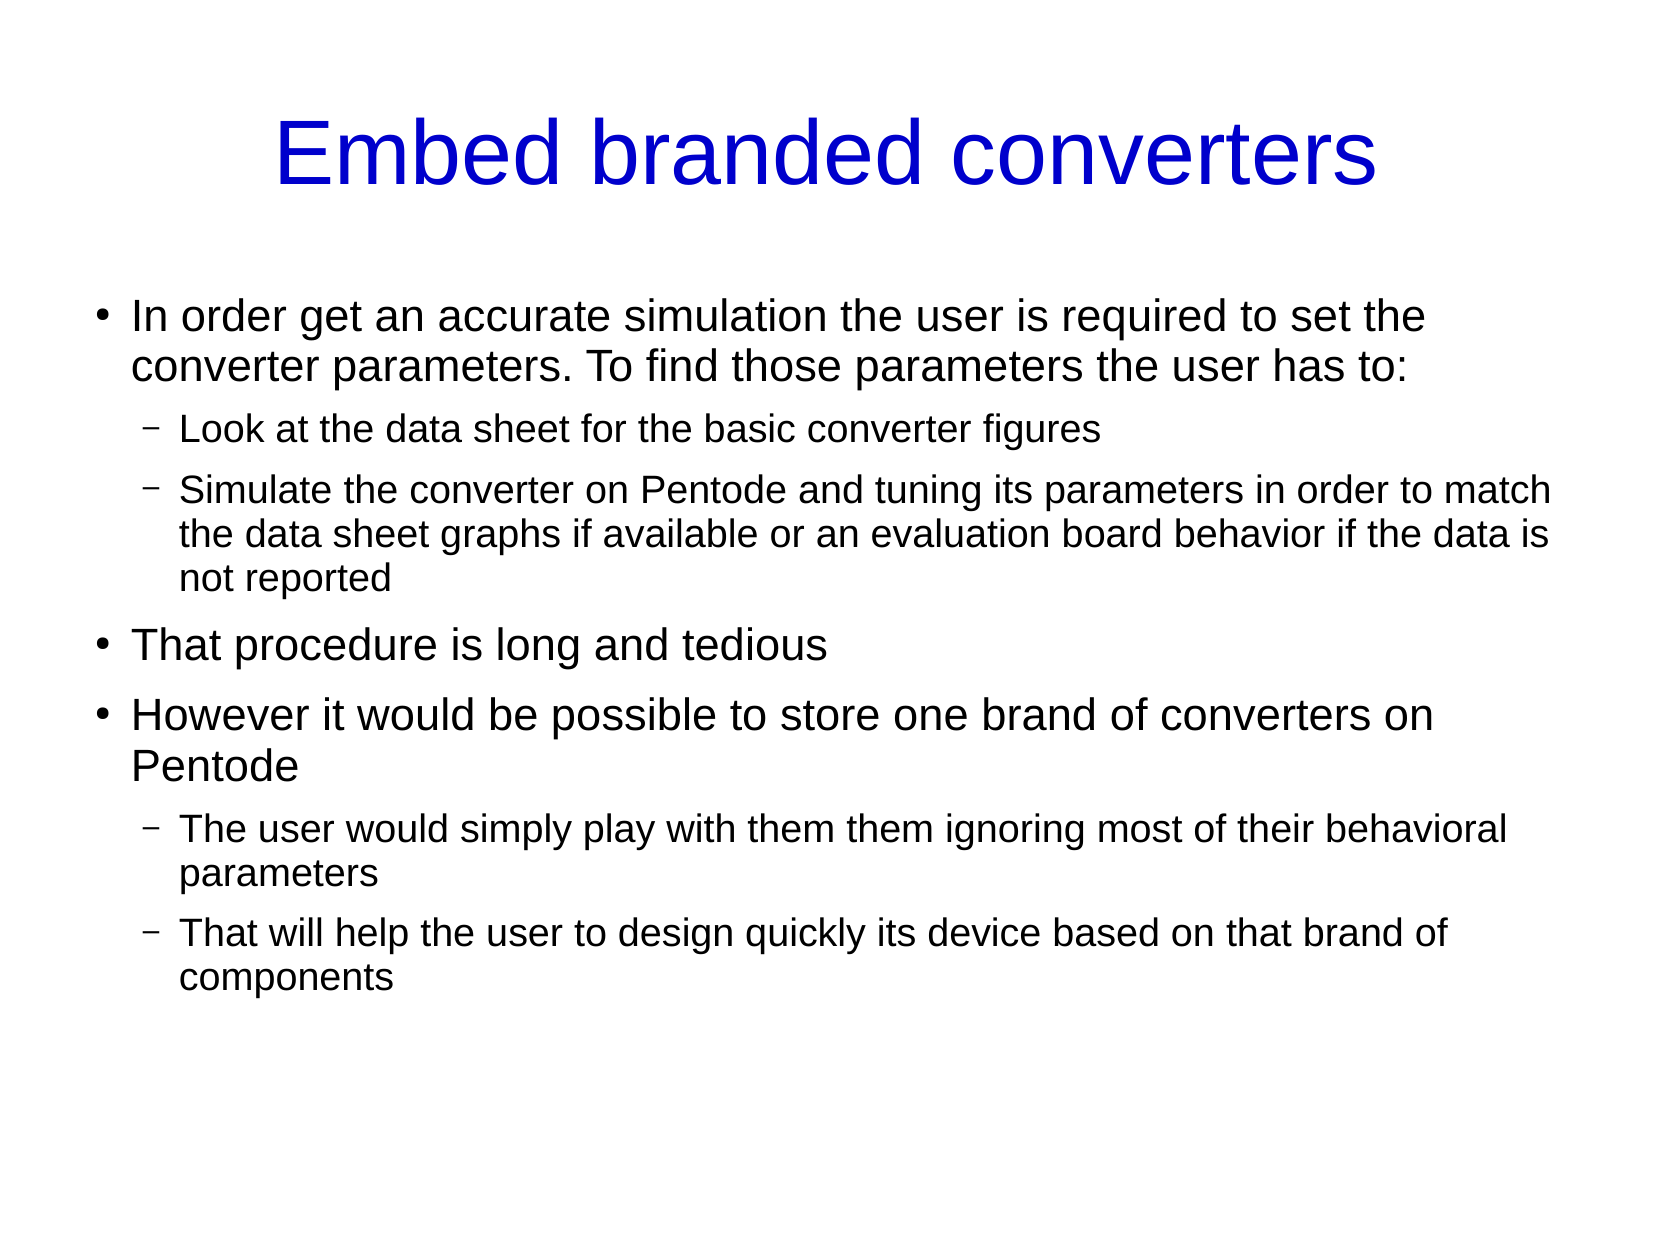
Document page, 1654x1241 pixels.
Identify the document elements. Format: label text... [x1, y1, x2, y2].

title Embed branded converters [82, 49, 1571, 257]
list In order get an accurate simulation the user is required to set the converter parameters. To find those parameters the user has to: Look at the data sheet for the basic converter figures Simulate the converter on Pentode and tuning its parameters in order to match the data sheet graphs if available or an evaluation board behavior if the data is not reported That procedure is long and tedious However it would be possible to store one brand of converters on Pentode The user would simply play with them them ignoring most of their behavioral parameters That will help the user to design quickly its device based on that brand of components [82, 290, 1571, 1010]
